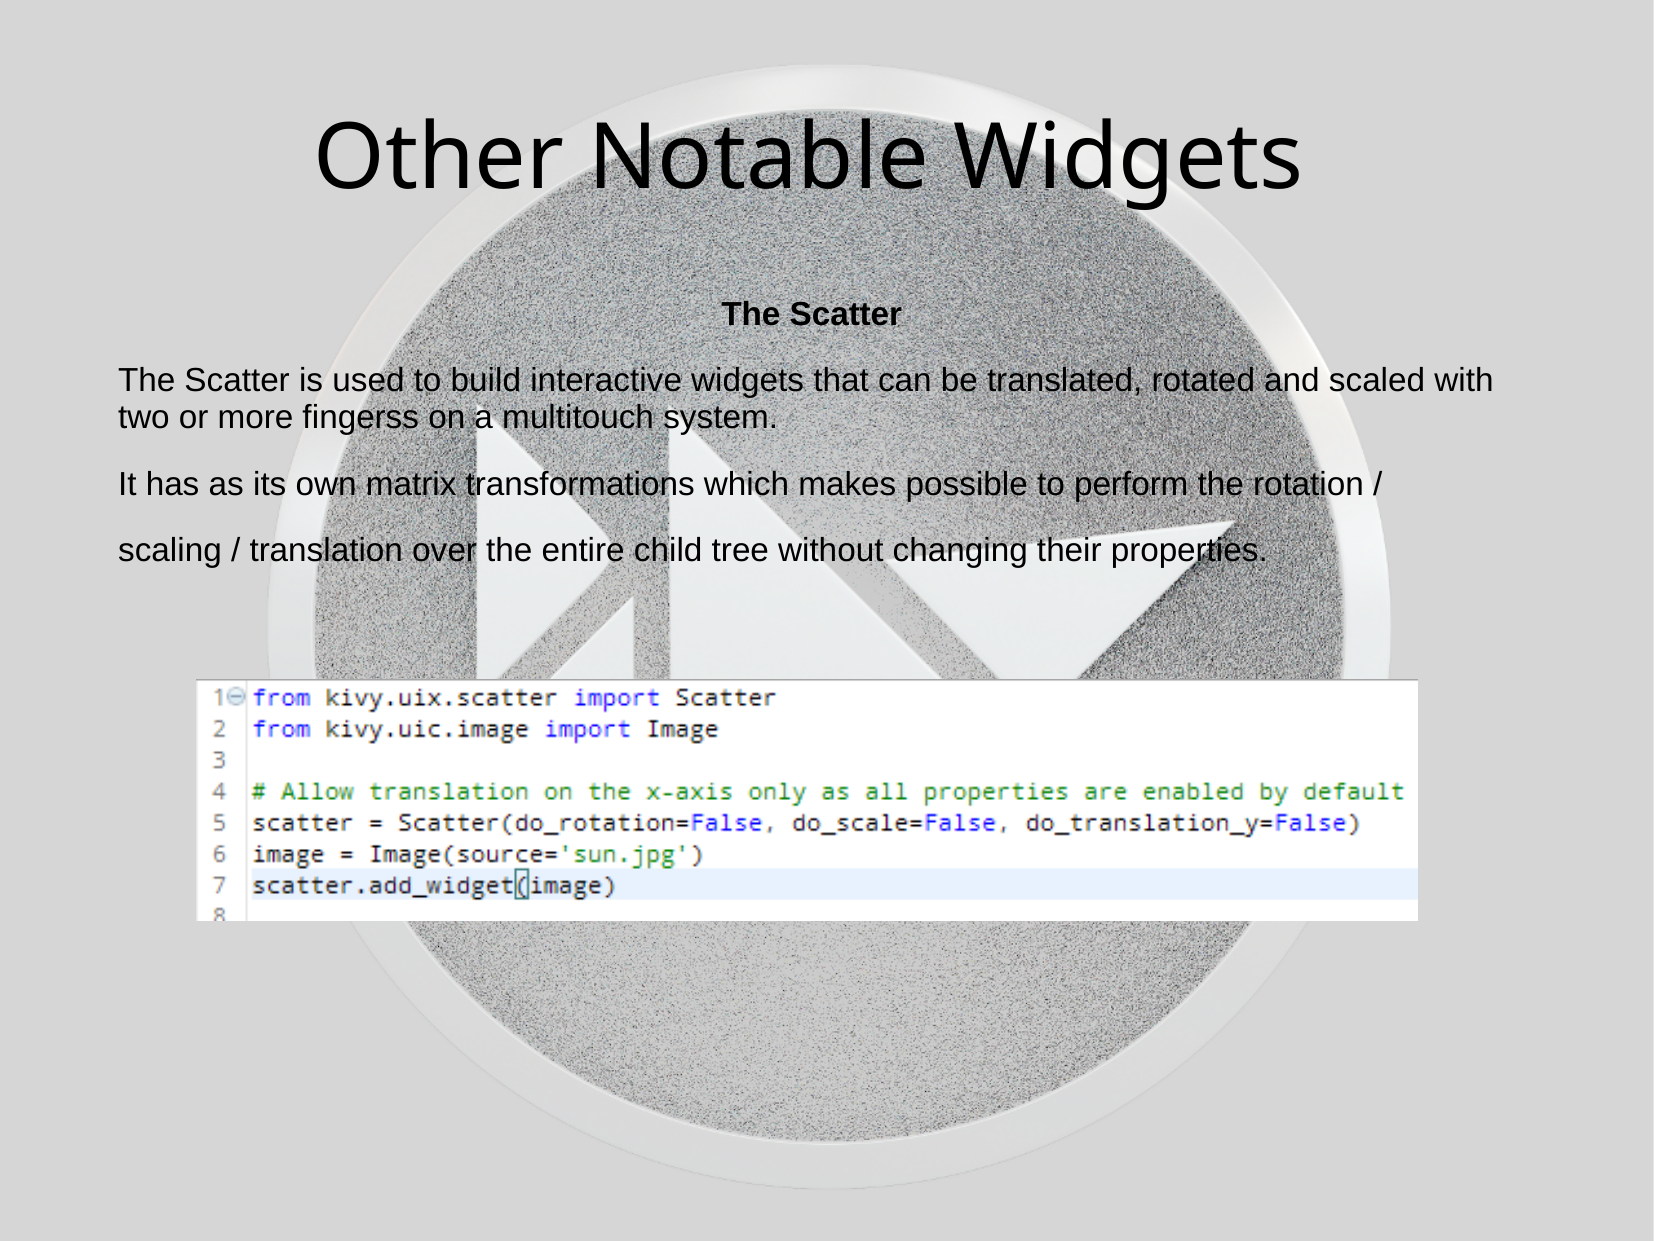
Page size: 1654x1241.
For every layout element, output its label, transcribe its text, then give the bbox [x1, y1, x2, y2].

picture [0, 0, 1654, 1241]
list The Scatter The Scatter is used to build interactive widgets that can be translated, rotated and scaled with two or more fingerss on a multitouch system. It has as its own matrix transformations which makes possible to perform the rotation / scaling / translation over the entire child tree without changing their properties. [118, 295, 1506, 705]
title Other Notable Widgets [82, 49, 1536, 257]
